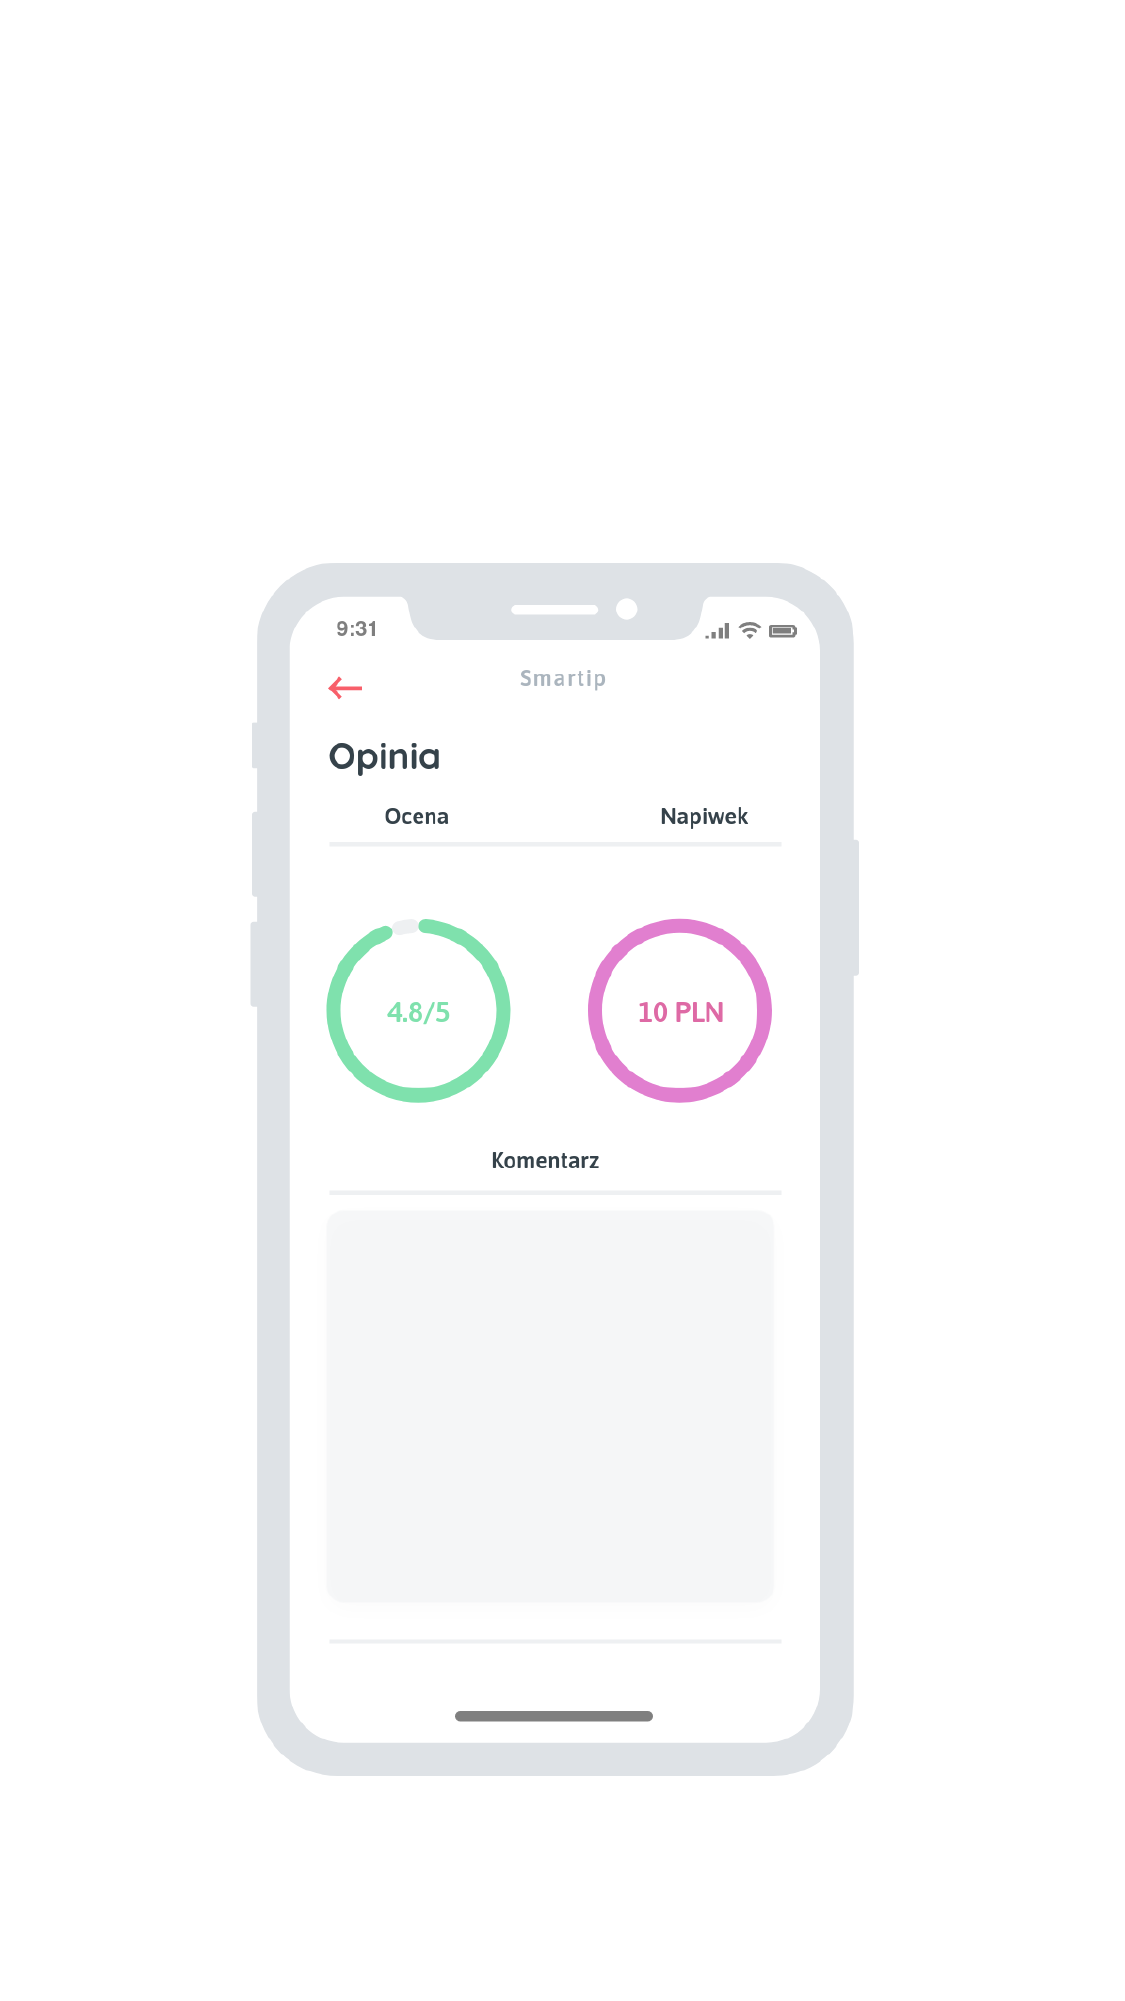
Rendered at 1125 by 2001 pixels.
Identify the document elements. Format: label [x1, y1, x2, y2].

picture [225, 532, 901, 1802]
